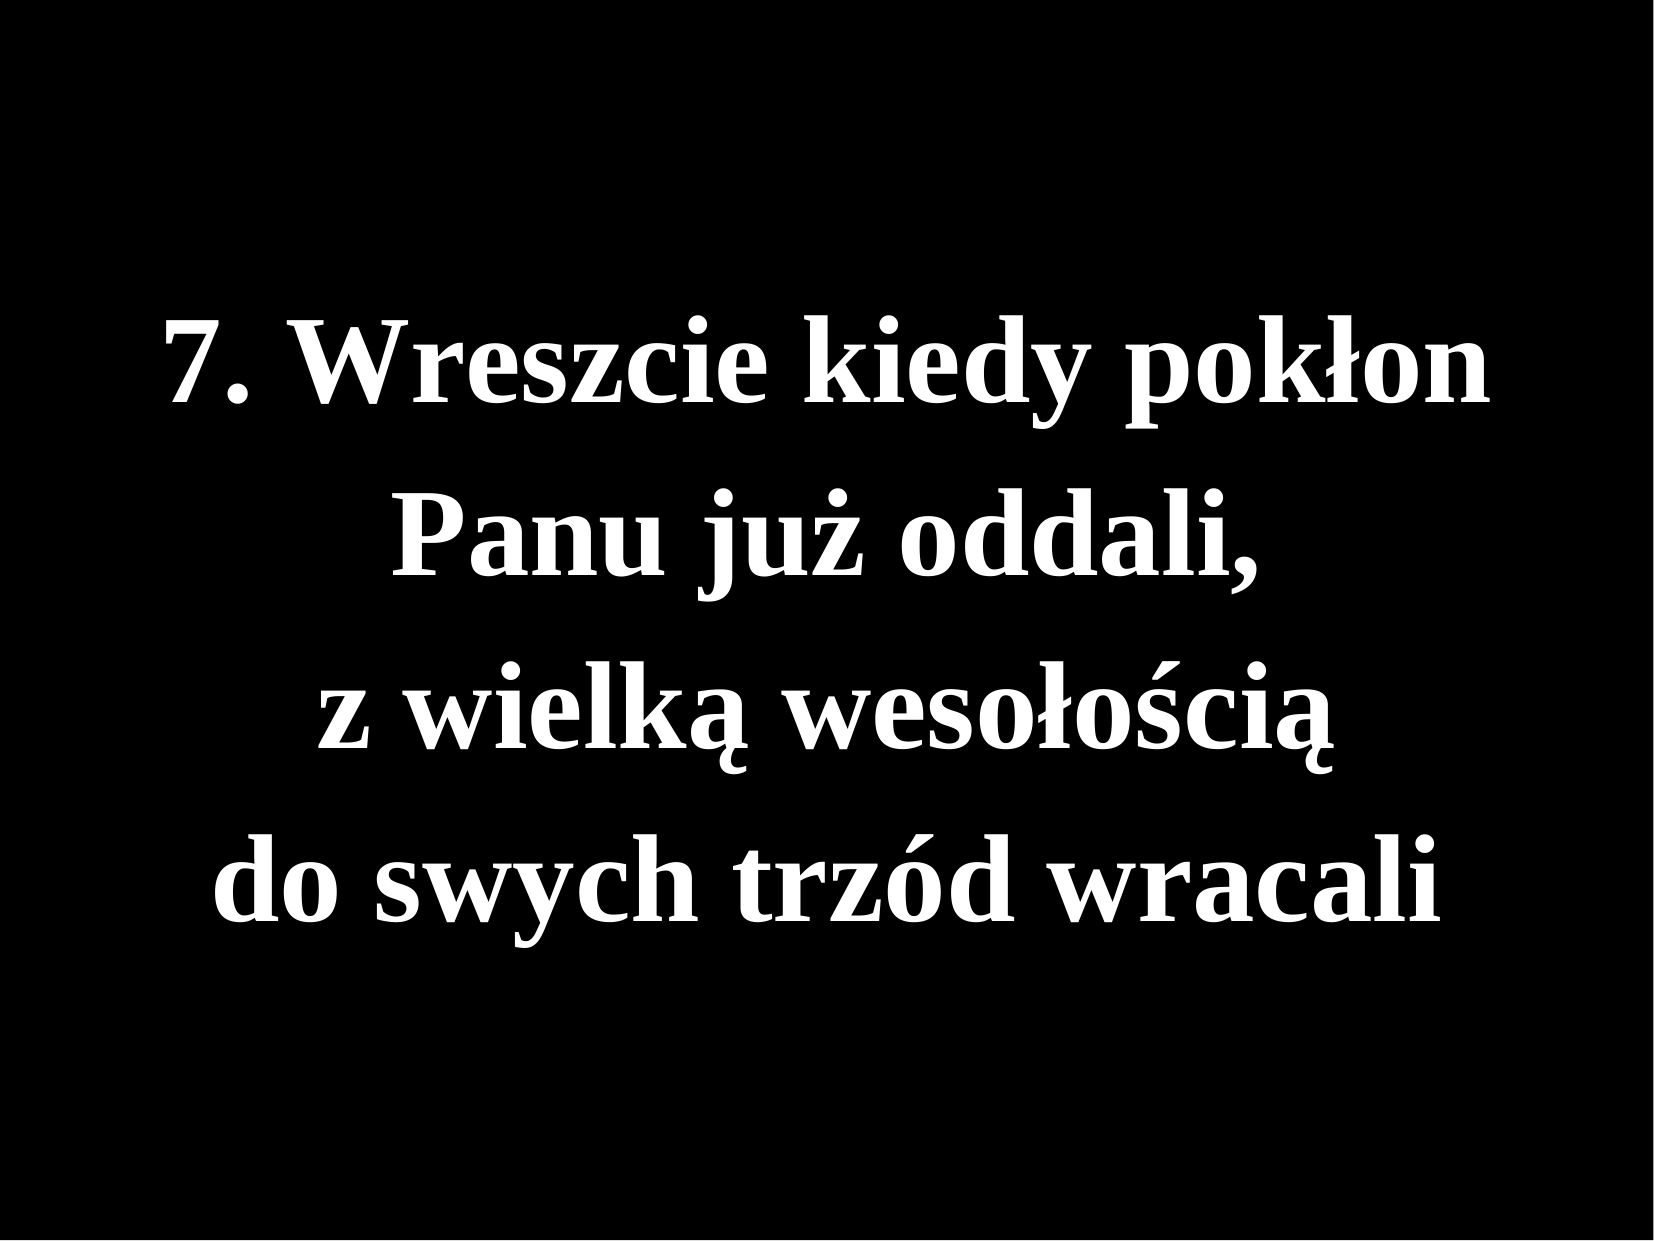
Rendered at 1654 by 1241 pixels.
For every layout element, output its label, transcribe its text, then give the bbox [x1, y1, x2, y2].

title 7. Wreszcie kiedy pokłon ppp Panu już oddali, ppp z wielką wesołością ppp do swych trzód wracali [0, 0, 1654, 1241]
